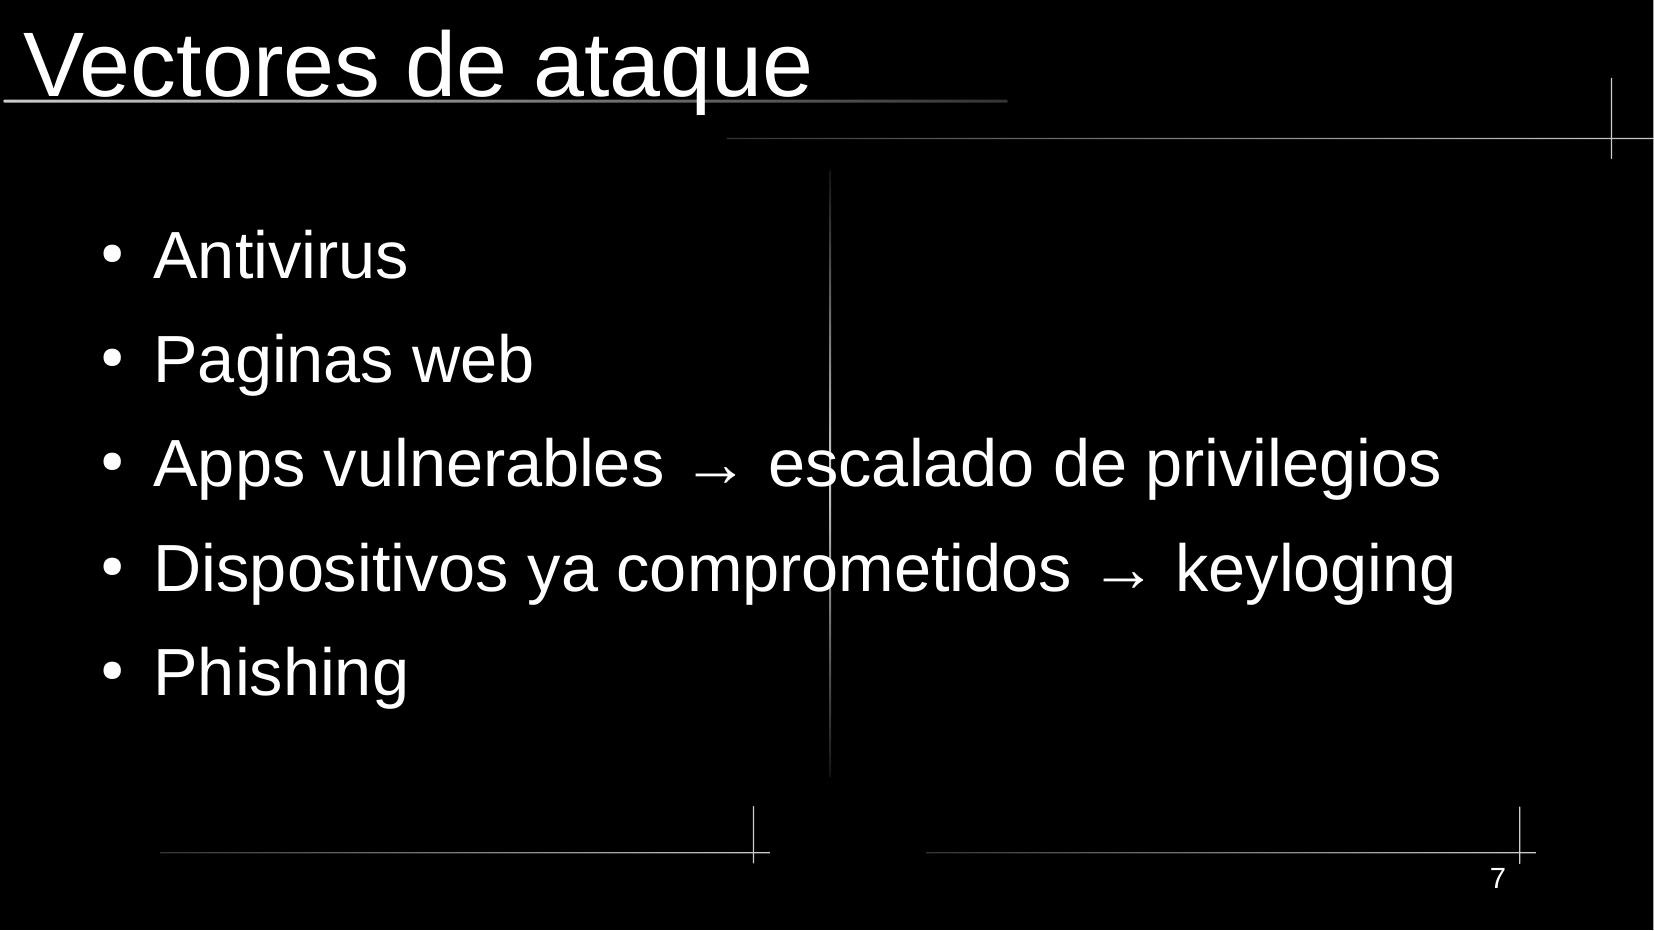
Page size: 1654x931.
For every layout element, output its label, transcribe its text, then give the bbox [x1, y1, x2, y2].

title Vectores de ataque [23, 11, 1589, 119]
list Antivirus Paginas web Apps vulnerables → escalado de privilegios Dispositivos ya comprometidos → keyloging Phishing [82, 217, 1571, 758]
